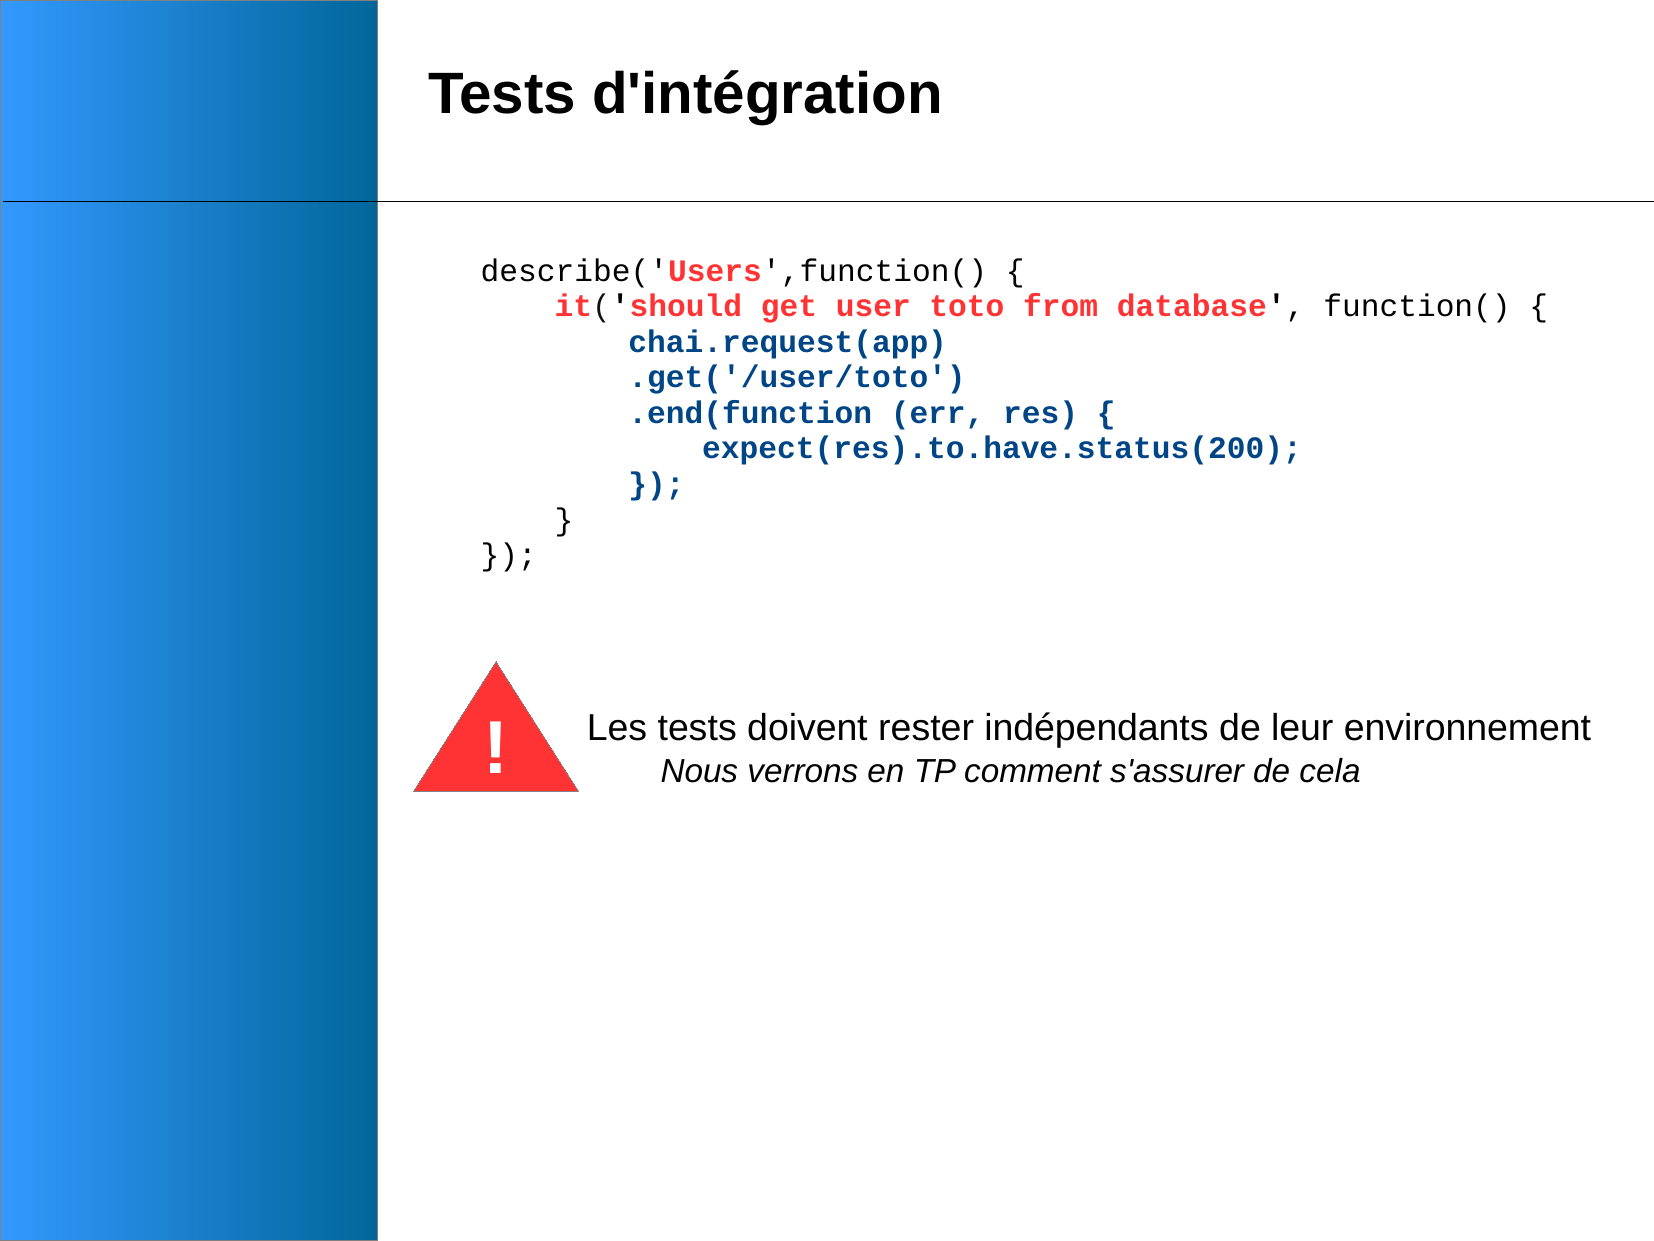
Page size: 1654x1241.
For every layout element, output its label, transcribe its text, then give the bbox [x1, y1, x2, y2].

text_box Les tests doivent rester indépendants de leur environnement Nous verrons en TP comment s'assurer de cela [572, 699, 1607, 798]
text_box Tests d'intégration [413, 53, 1371, 201]
text_box describe('Users',function() { it('should get user toto from database', function() { chai.request(app) .get('/user/toto') .end(function (err, res) { expect(res).to.have.status(200); }); } }); [465, 248, 1564, 581]
text_box [0, 0, 378, 1241]
text_box ! [413, 661, 572, 792]
